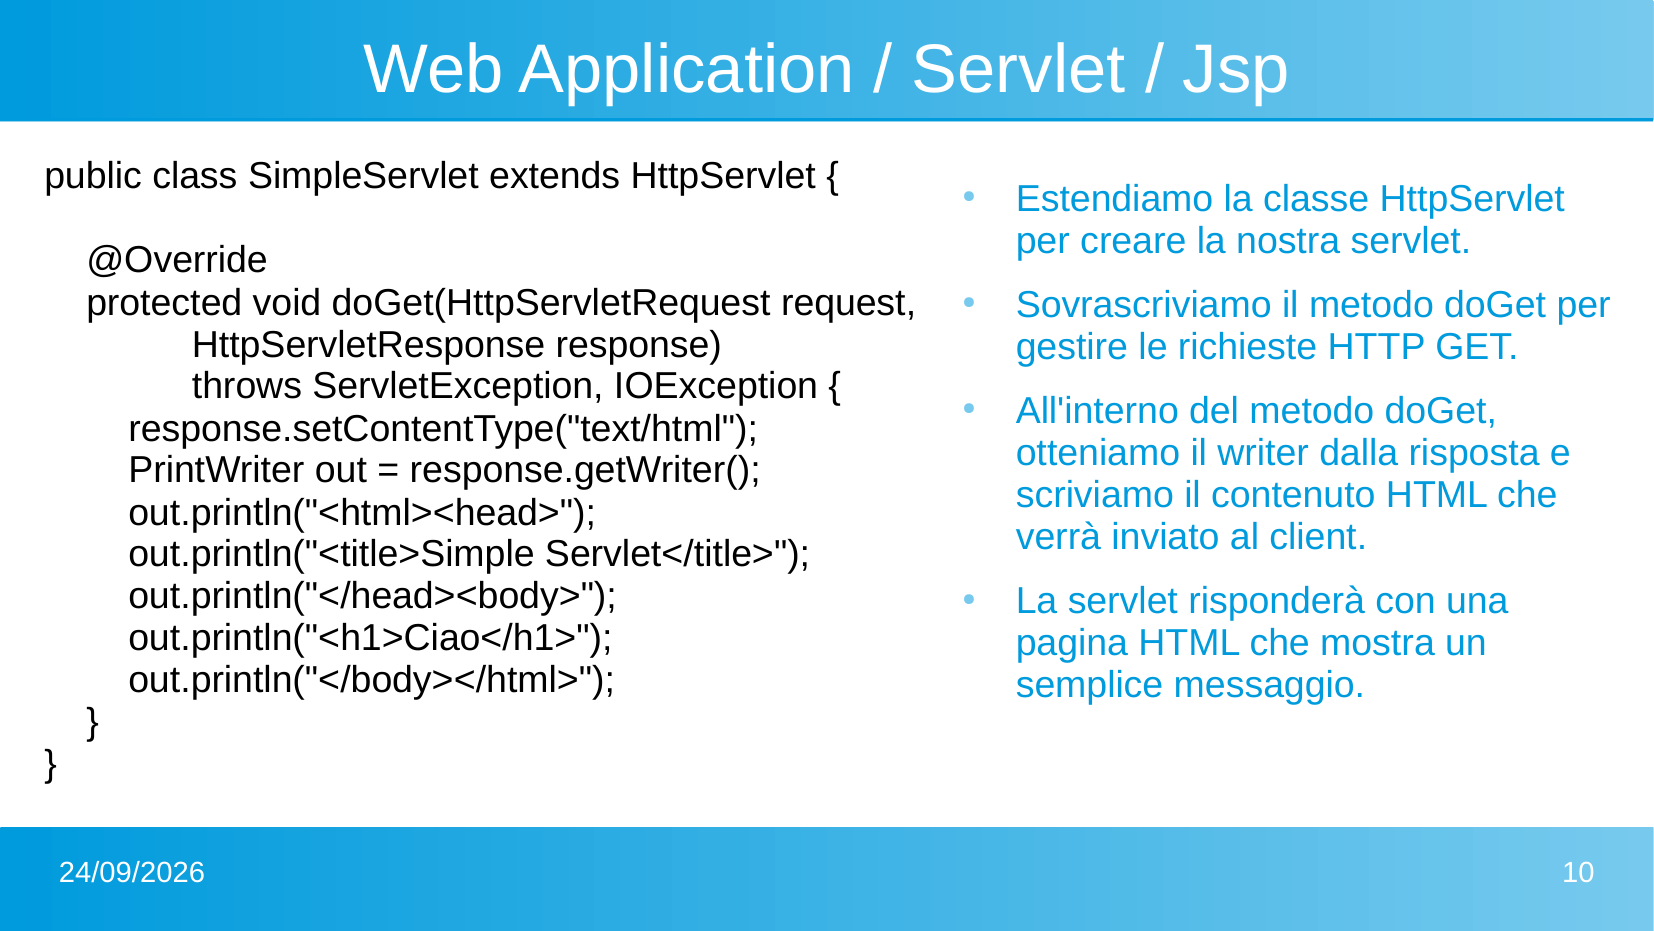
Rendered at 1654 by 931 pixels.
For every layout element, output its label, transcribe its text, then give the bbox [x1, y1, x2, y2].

text_box public class SimpleServlet extends HttpServlet { @Override protected void doGet(HttpServletRequest request, HttpServletResponse response) throws ServletException, IOException { response.setContentType("text/html"); PrintWriter out = response.getWriter(); out.println("<html><head>"); out.println("<title>Simple Servlet</title>"); out.println("</head><body>"); out.println("<h1>Ciao</h1>"); out.println("</body></html>"); } } [29, 147, 945, 768]
list Estendiamo la classe HttpServlet per creare la nostra servlet. Sovrascriviamo il metodo doGet per gestire le richieste HTTP GET. All'interno del metodo doGet, otteniamo il writer dalla risposta e scriviamo il contenuto HTML che verrà inviato al client. La servlet risponderà con una pagina HTML che mostra un semplice messaggio. [945, 177, 1625, 768]
title Web Application / Servlet / Jsp [59, 29, 1595, 108]
